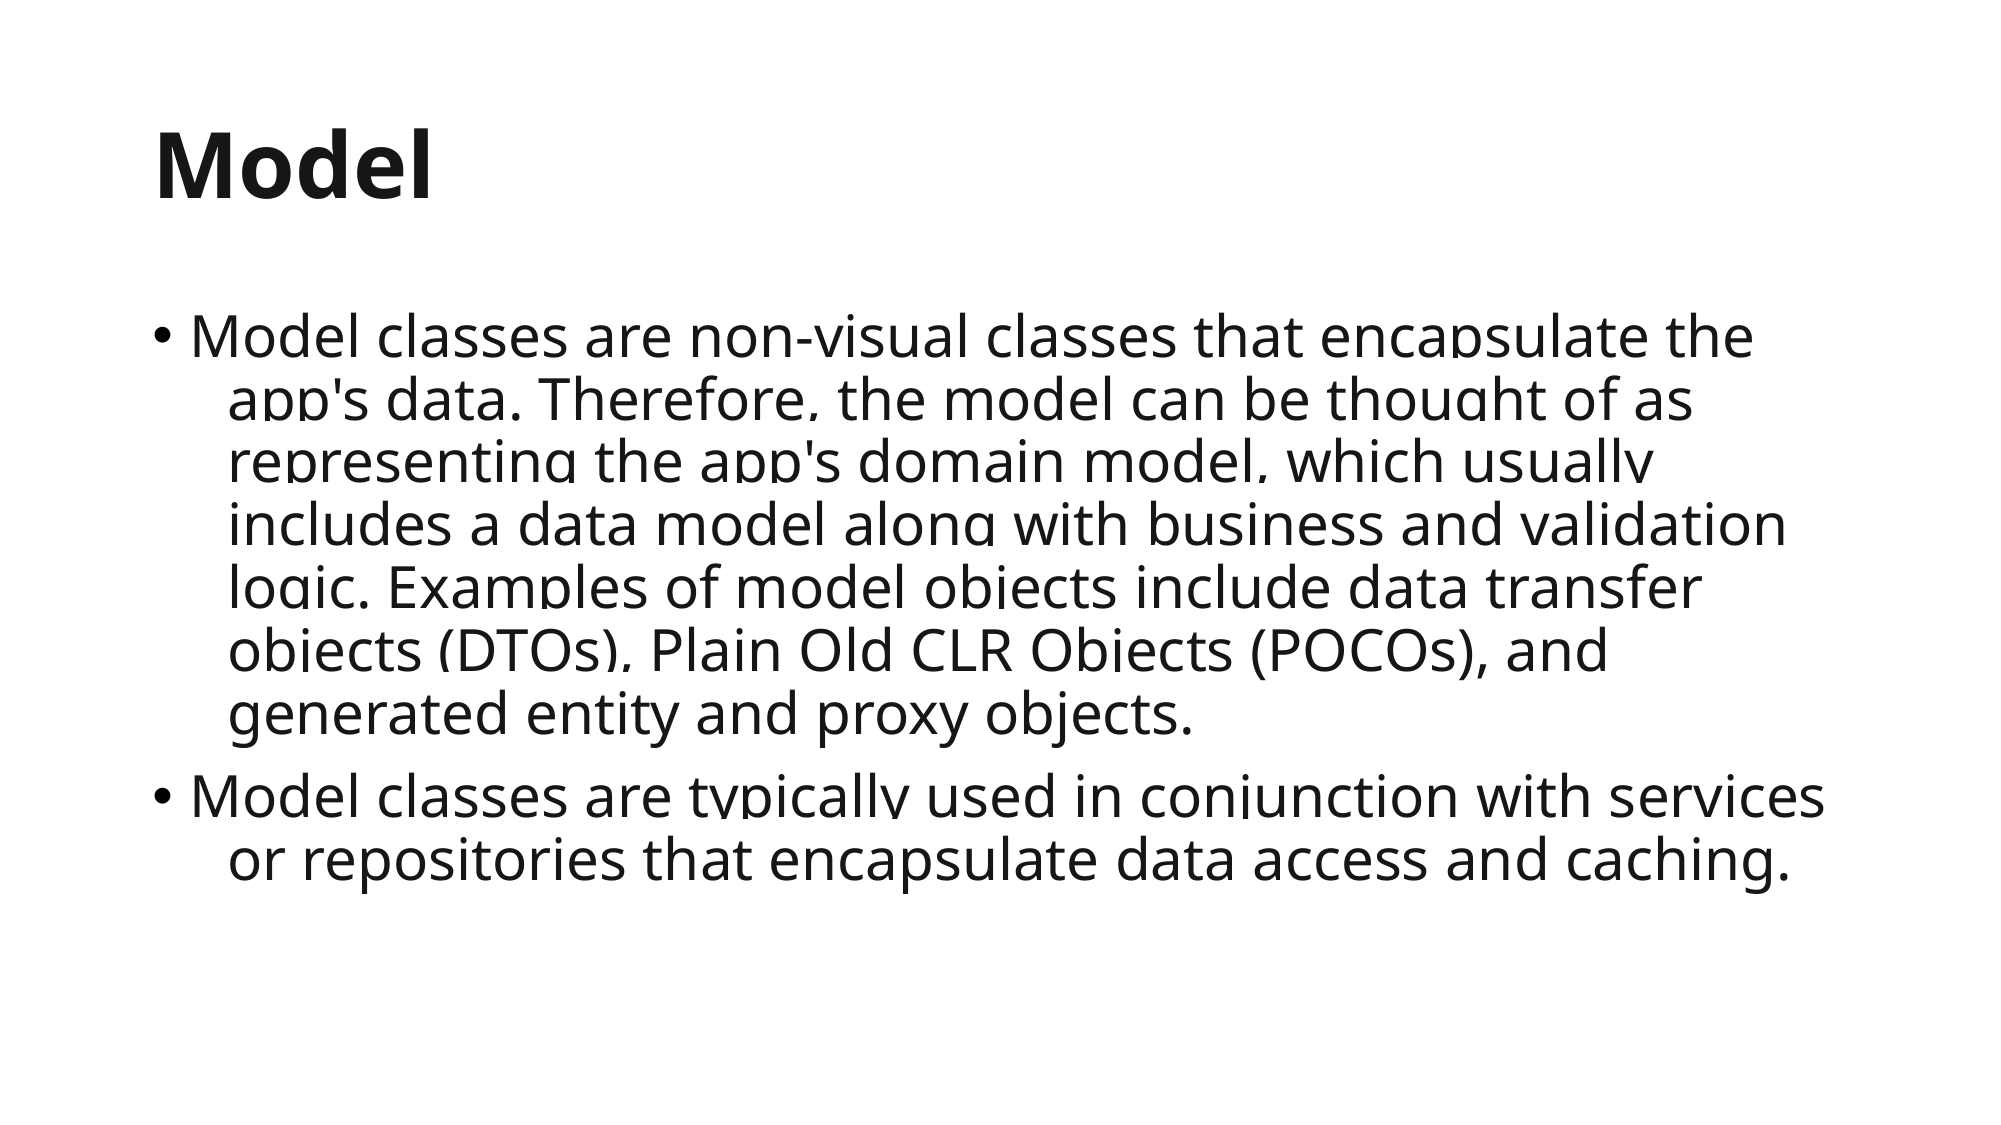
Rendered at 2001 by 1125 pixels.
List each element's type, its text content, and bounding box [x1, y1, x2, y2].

title Model [137, 59, 1863, 278]
list Model classes are non-visual classes that encapsulate the app's data. Therefore, the model can be thought of as representing the app's domain model, which usually includes a data model along with business and validation logic. Examples of model objects include data transfer objects (DTOs), Plain Old CLR Objects (POCOs), and generated entity and proxy objects. Model classes are typically used in conjunction with services or repositories that encapsulate data access and caching. [137, 299, 1863, 1014]
